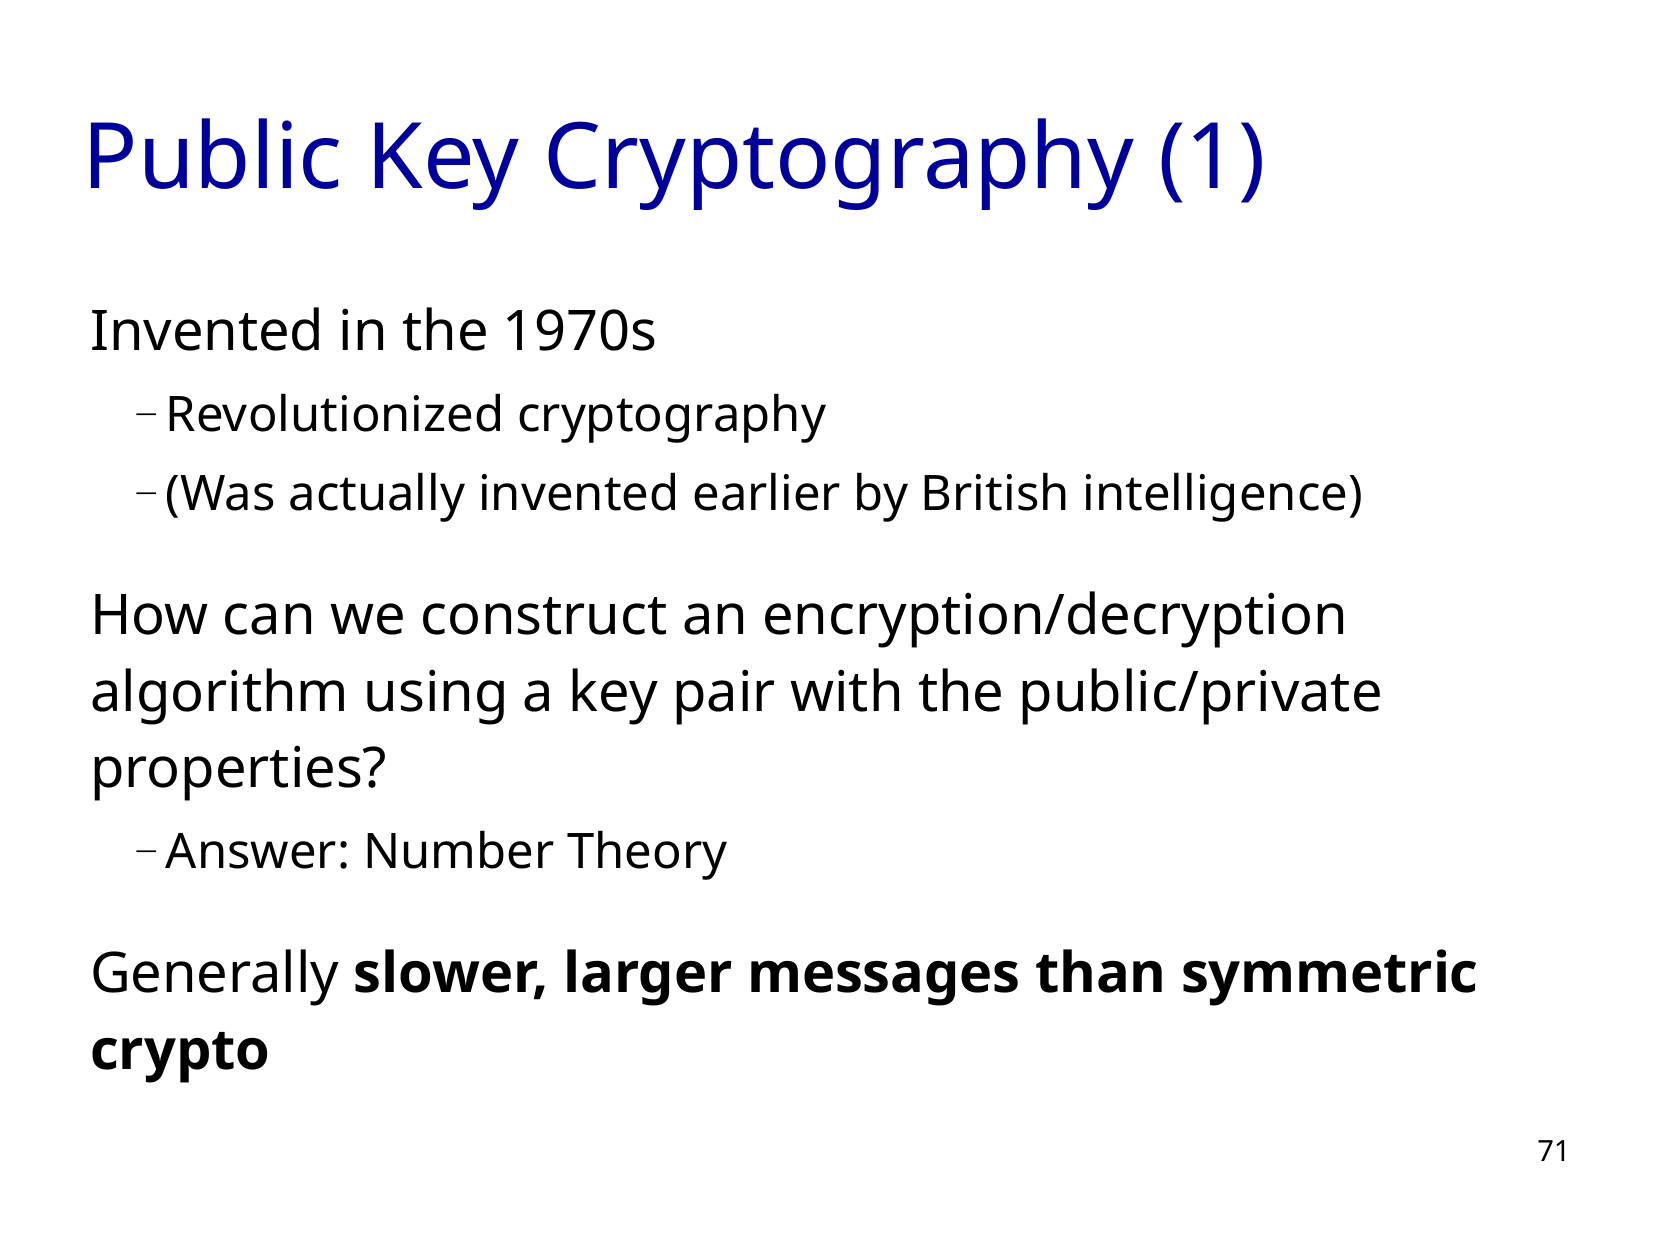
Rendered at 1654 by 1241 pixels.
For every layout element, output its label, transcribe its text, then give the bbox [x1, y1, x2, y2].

title Public Key Cryptography (1) [82, 49, 1571, 257]
list Invented in the 1970s Revolutionized cryptography (Was actually invented earlier by British intelligence) How can we construct an encryption/decryption algorithm using a key pair with the public/private properties? Answer: Number Theory Generally slower, larger messages than symmetric crypto [60, 290, 1571, 1096]
